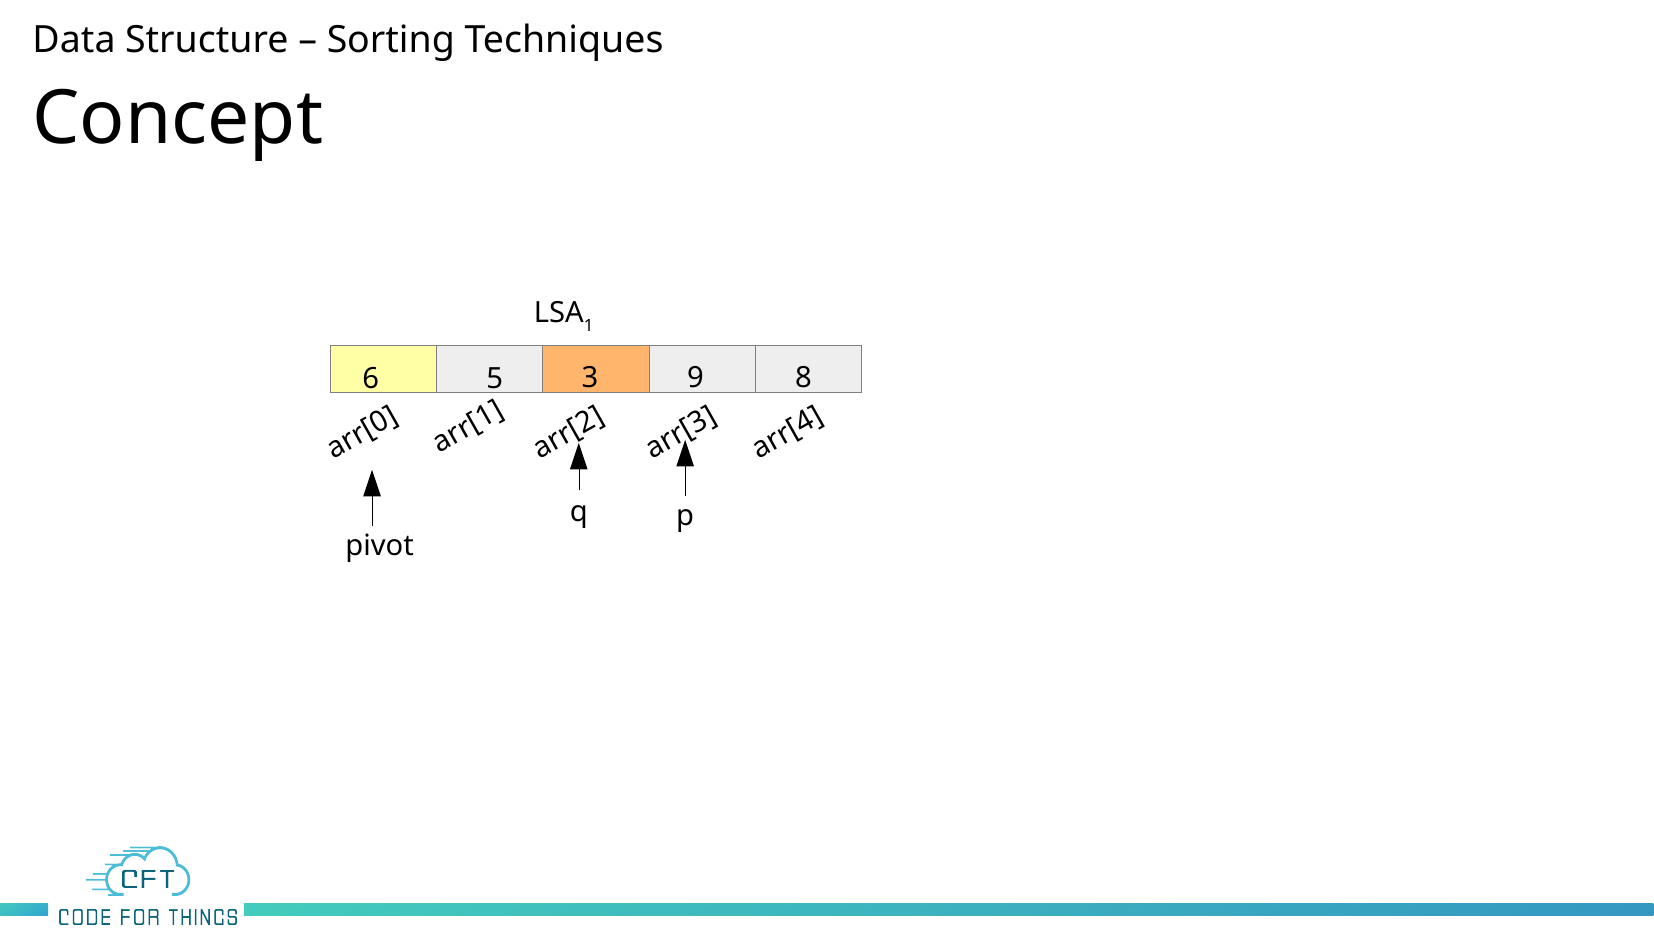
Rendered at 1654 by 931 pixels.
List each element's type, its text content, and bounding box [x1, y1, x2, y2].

text_box q [555, 483, 604, 533]
text_box arr[3] [620, 398, 747, 476]
text_box pivot [330, 516, 434, 567]
text_box arr[1] [407, 388, 534, 470]
text_box arr[4] [726, 398, 858, 485]
text_box 3 [566, 348, 634, 398]
text_box p [661, 487, 710, 537]
picture [59, 846, 237, 925]
text_box 6 [347, 350, 396, 400]
text_box arr[2] [507, 398, 630, 476]
text_box 5 [471, 350, 520, 400]
text_box [330, 345, 862, 393]
title Data Structure – Sorting Techniques Concept [32, 12, 1184, 166]
text_box arr[0] [301, 393, 426, 476]
text_box 9 [672, 348, 739, 398]
text_box LSA1 [519, 283, 615, 340]
text_box 8 [772, 348, 845, 398]
